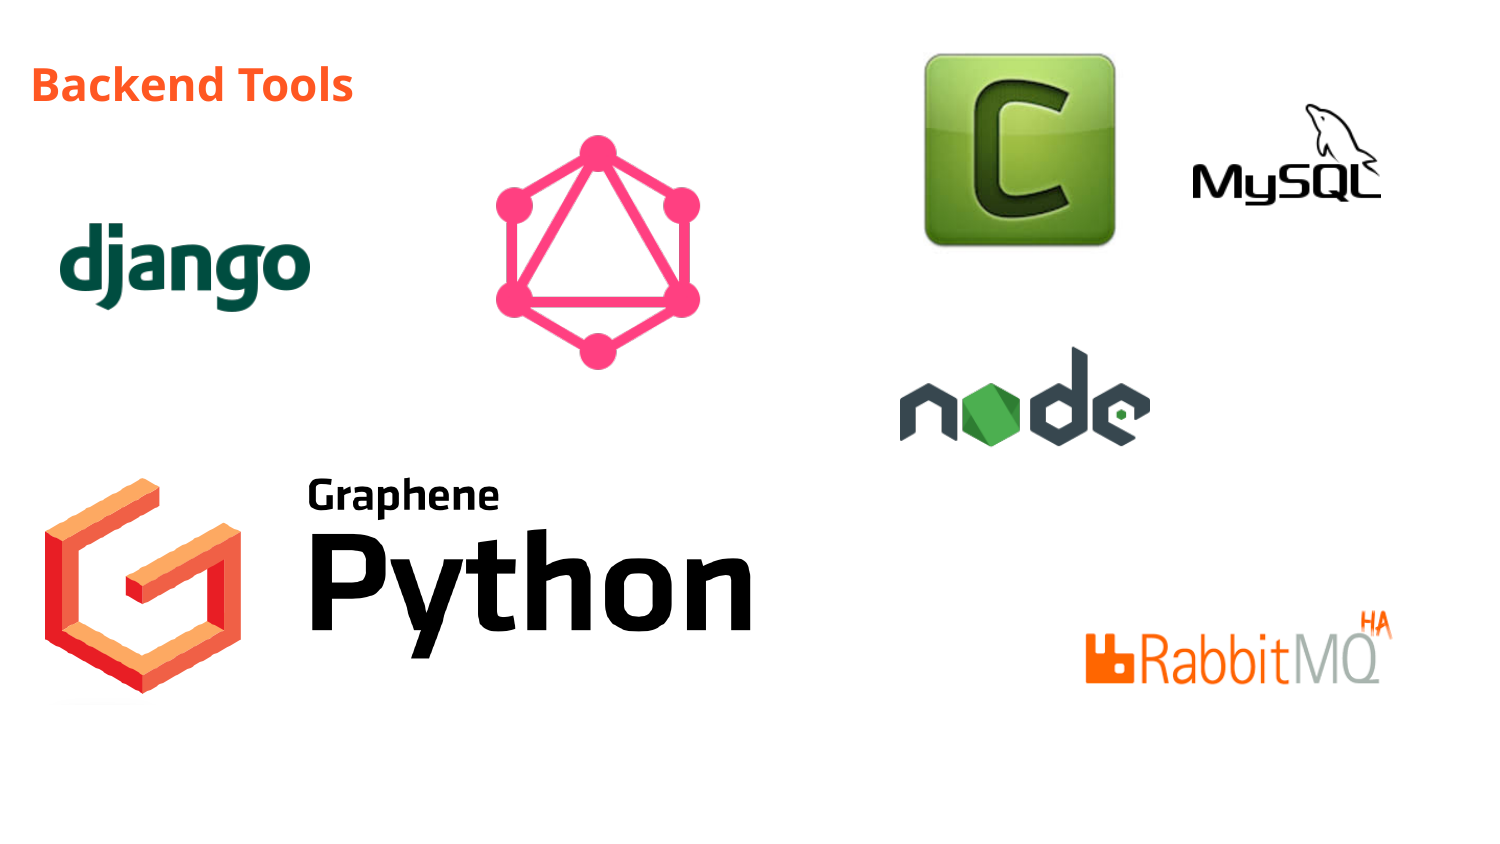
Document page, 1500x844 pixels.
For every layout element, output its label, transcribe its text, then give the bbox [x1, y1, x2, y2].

picture [1082, 575, 1396, 751]
text_box Backend Tools [15, 45, 466, 136]
picture [470, 125, 721, 376]
picture [915, 44, 1124, 254]
picture [60, 140, 310, 391]
picture [1193, 74, 1381, 262]
picture [32, 464, 766, 706]
picture [900, 284, 1150, 535]
